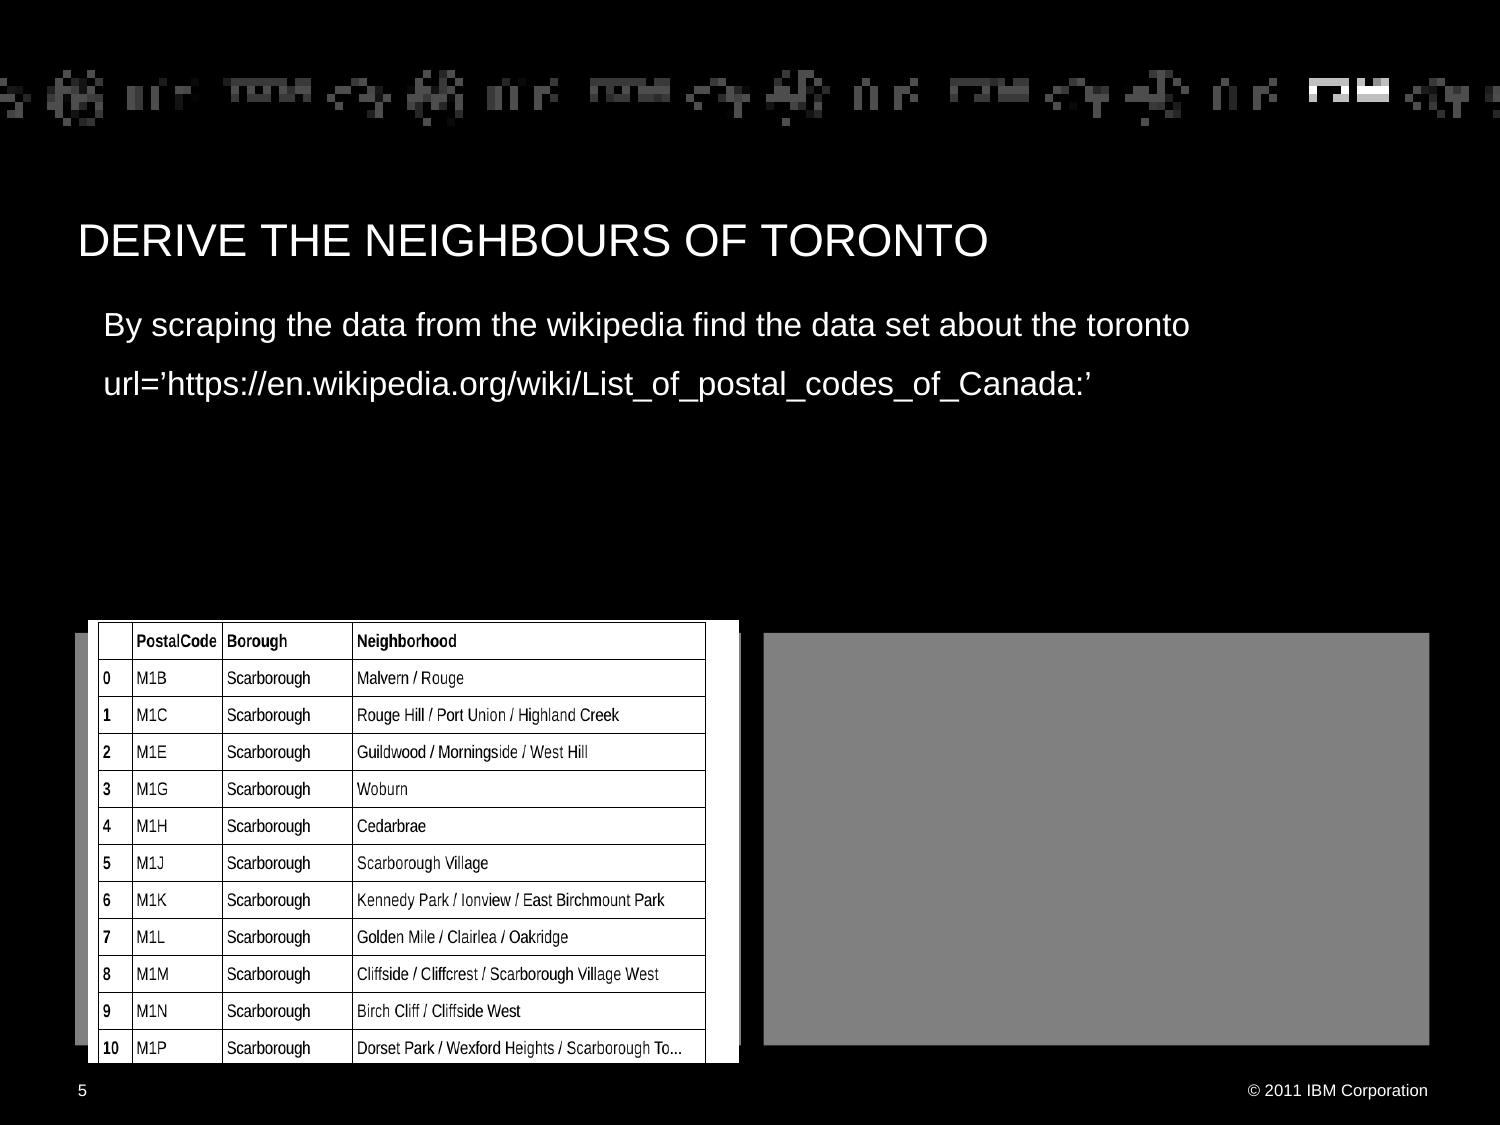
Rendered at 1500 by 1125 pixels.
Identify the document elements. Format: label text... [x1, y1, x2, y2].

list By scraping the data from the wikipedia find the data set about the toronto url=’https://en.wikipedia.org/wiki/List_of_postal_codes_of_Canada:’ [88, 295, 1298, 898]
title DERIVE THE NEIGHBOURS OF TORONTO [62, 209, 1488, 315]
text_box [75, 632, 88, 1046]
text_box [763, 632, 1430, 1046]
picture [0, 0, 1500, 1125]
